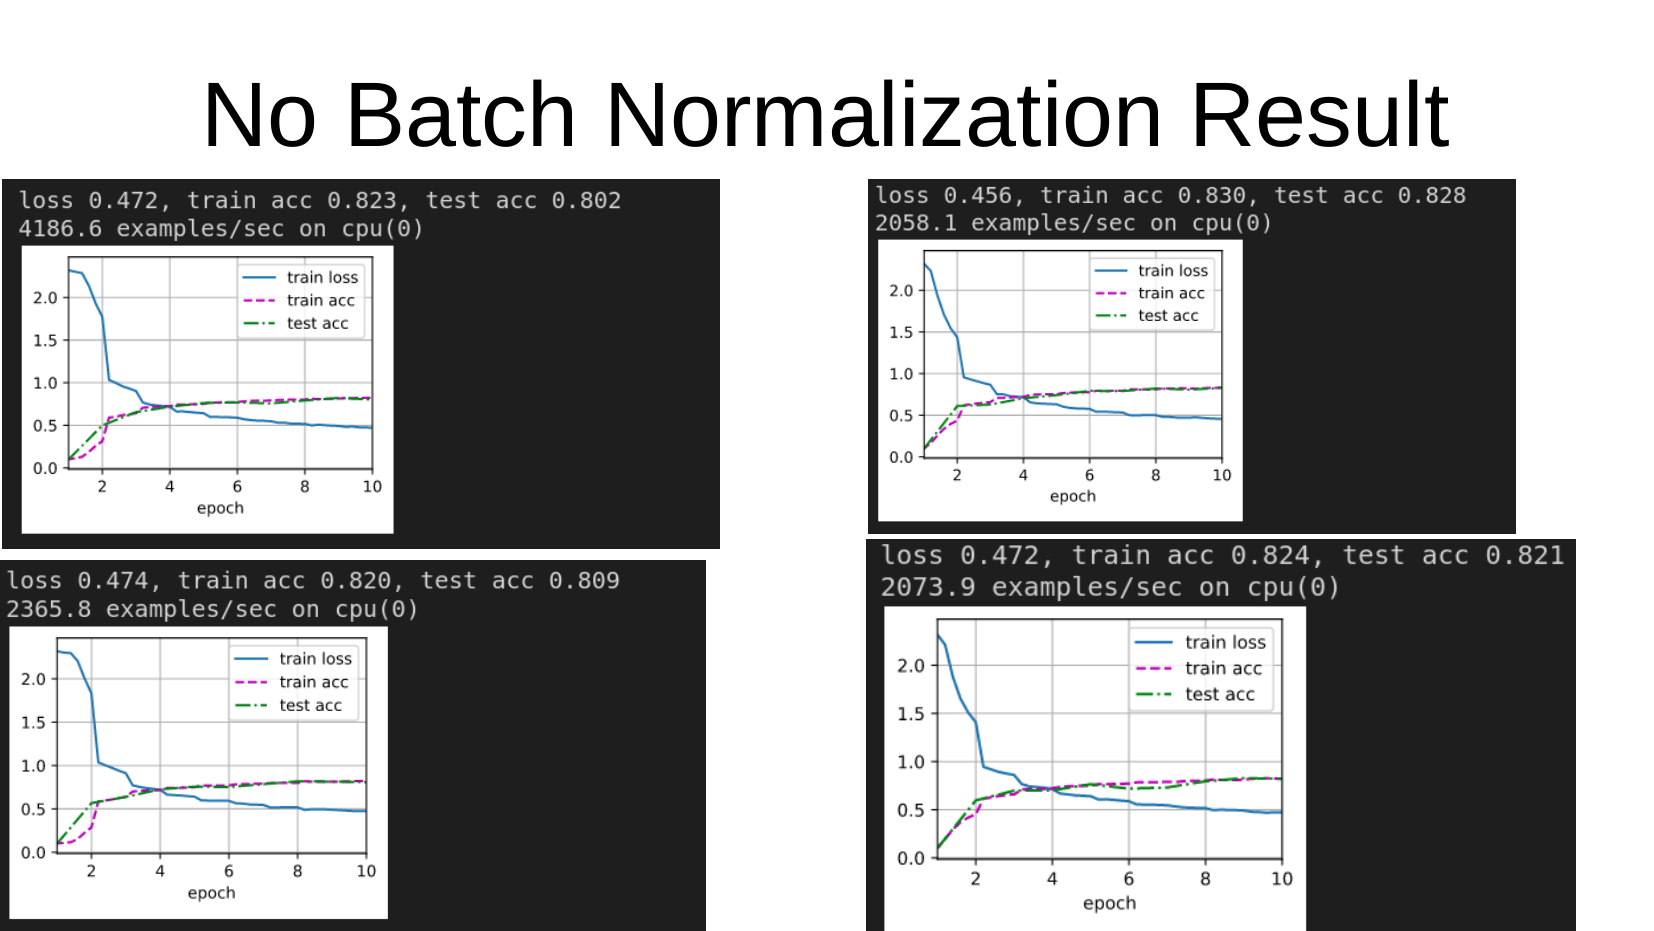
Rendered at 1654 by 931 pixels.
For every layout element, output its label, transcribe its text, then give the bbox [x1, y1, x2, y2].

picture [0, 560, 706, 931]
title No Batch Normalization Result [82, 37, 1571, 193]
picture [866, 539, 1576, 931]
picture [2, 179, 721, 549]
picture [868, 179, 1516, 534]
